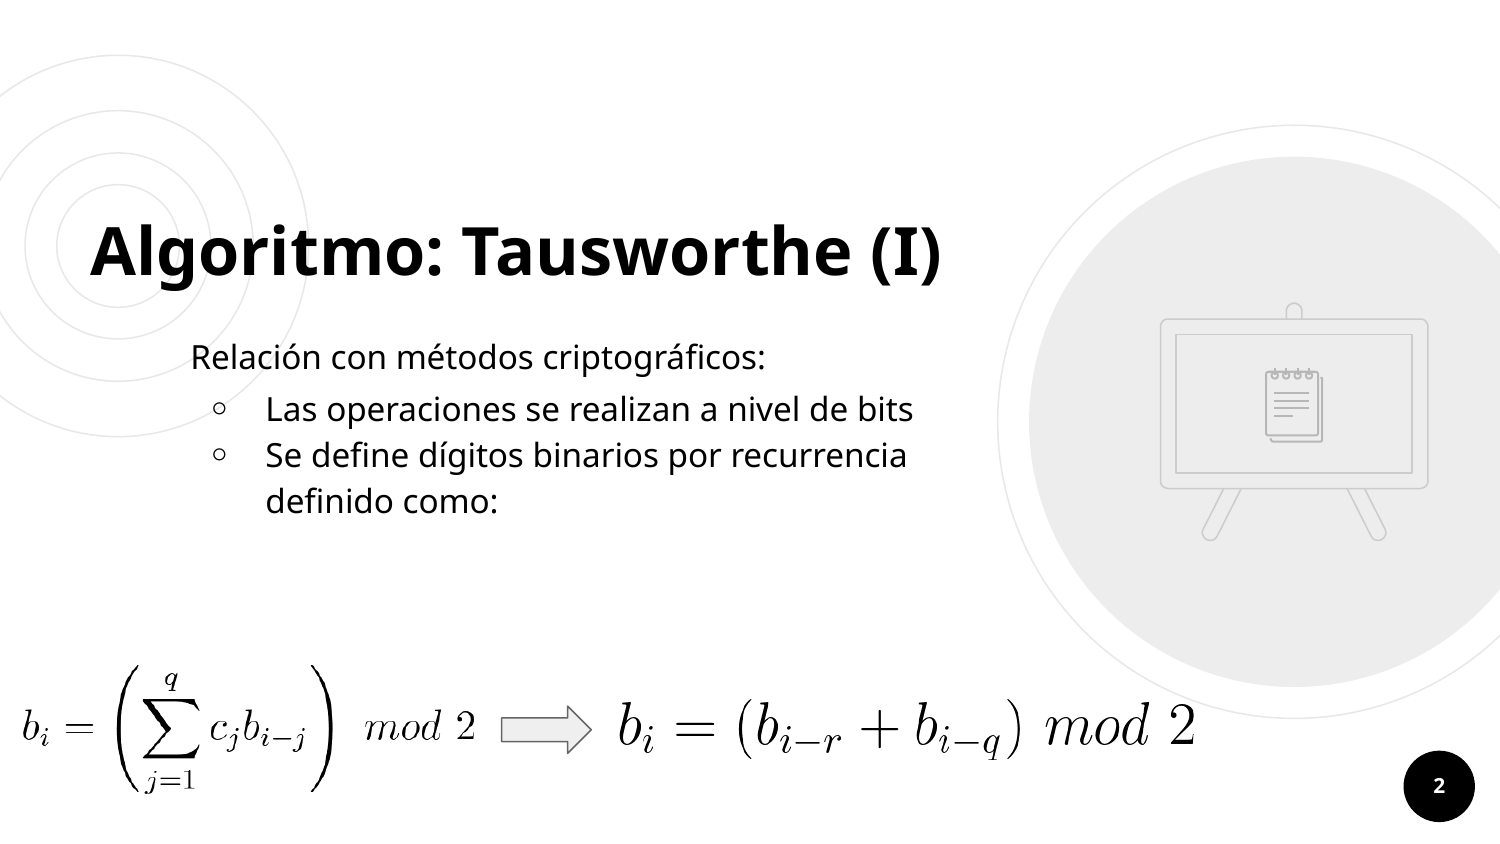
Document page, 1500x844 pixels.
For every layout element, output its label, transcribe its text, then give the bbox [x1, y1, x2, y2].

text_box [501, 706, 592, 754]
picture [619, 699, 1194, 760]
list Relación con métodos criptográficos: Las operaciones se realizan a nivel de bits Se define dígitos binarios por recurrencia definido como: [175, 321, 932, 751]
slide_number 1 [1403, 750, 1475, 823]
title Algoritmo: Tausworthe (I) [75, 191, 1002, 304]
picture [23, 665, 474, 794]
